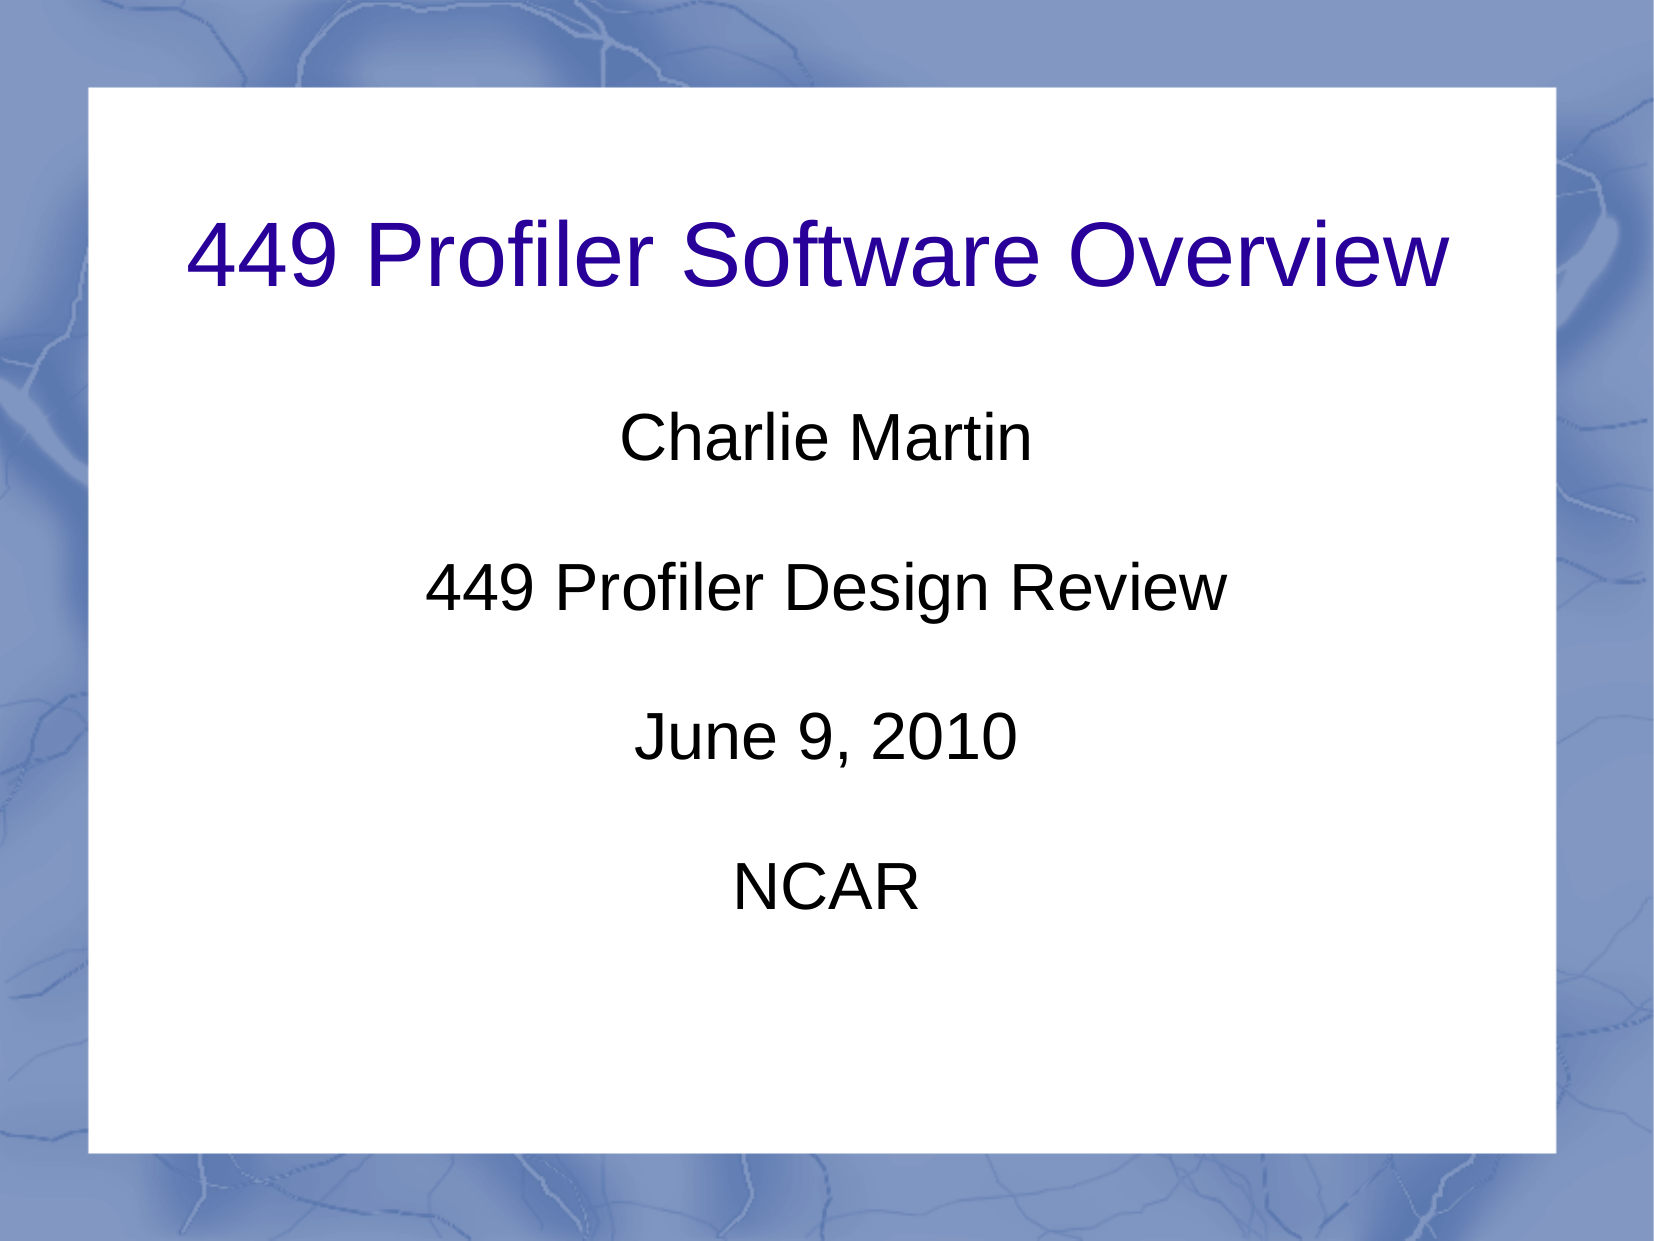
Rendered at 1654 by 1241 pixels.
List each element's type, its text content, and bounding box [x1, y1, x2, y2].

subtitle Charlie Martin 449 Profiler Design Review June 9, 2010 NCAR [82, 290, 1571, 1109]
picture [0, 0, 1654, 1241]
title 449 Profiler Software Overview [75, 150, 1564, 358]
